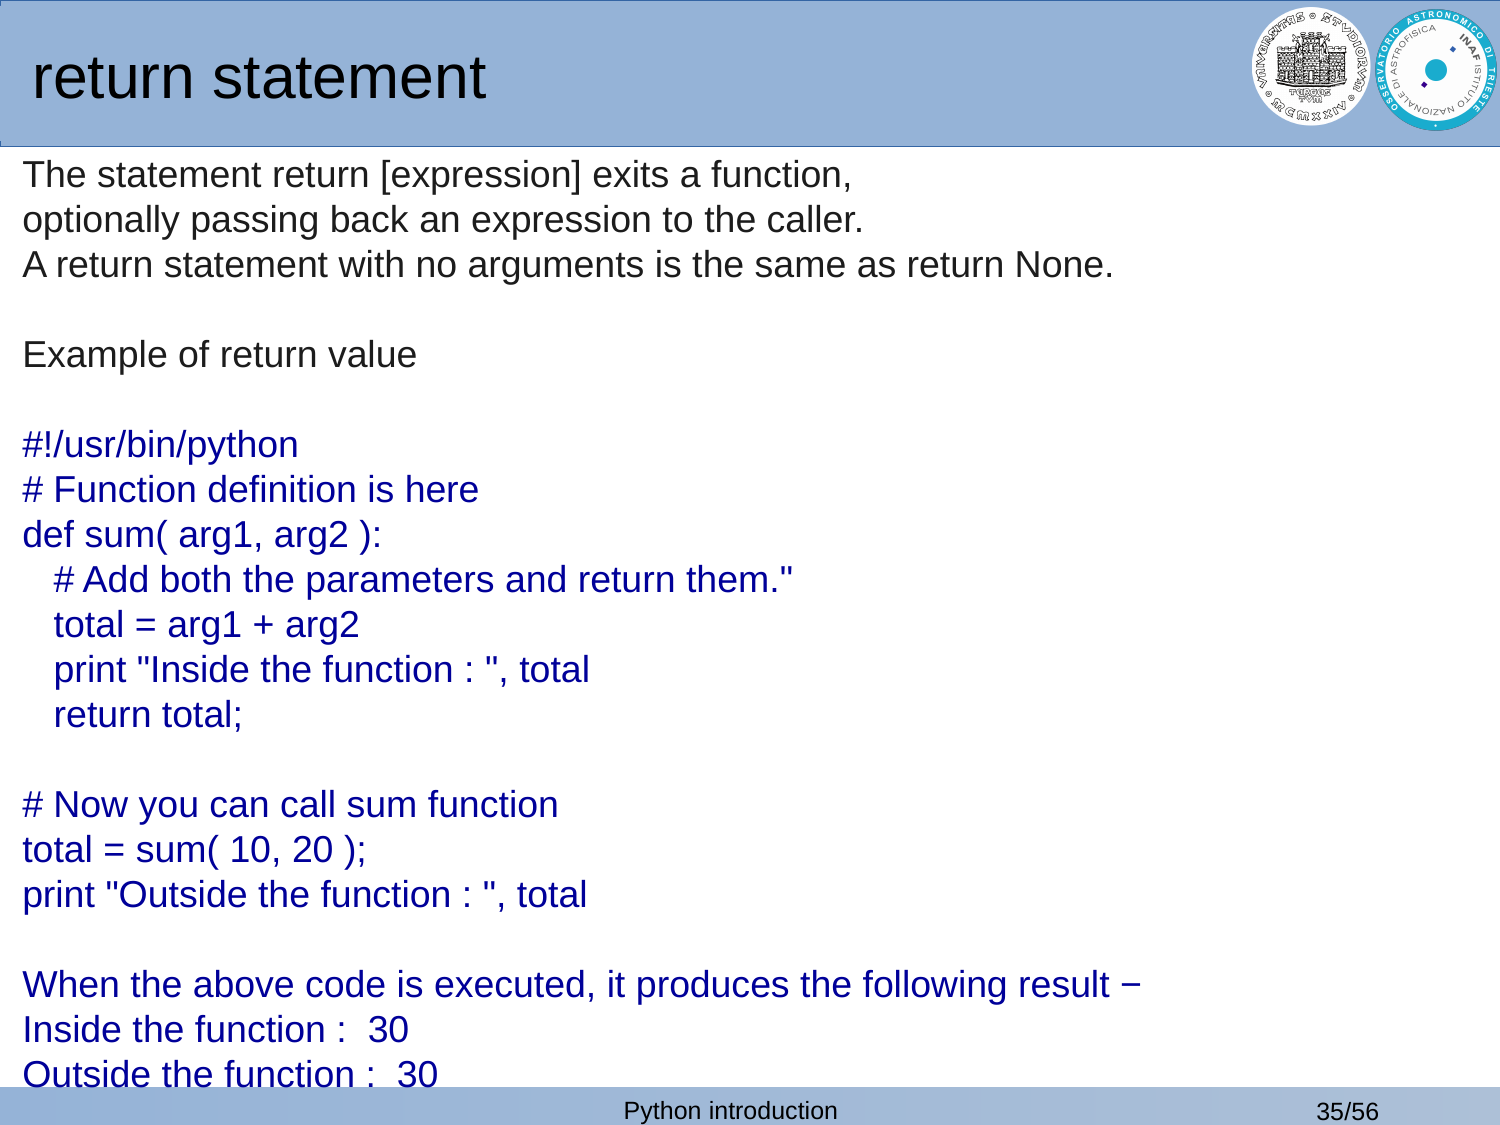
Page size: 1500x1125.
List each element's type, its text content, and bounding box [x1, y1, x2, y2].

picture [1252, 0, 1500, 141]
text_box return statement [0, 5, 1243, 141]
list The statement return [expression] exits a function, optionally passing back an expression to the caller. A return statement with no arguments is the same as return None. Example of return value #!/usr/bin/python # Function definition is here def sum( arg1, arg2 ): # Add both the parameters and return them." total = arg1 + arg2 print "Inside the function : ", total return total; # Now you can call sum function total = sum( 10, 20 ); print "Outside the function : ", total When the above code is executed, it produces the following result − Inside the function : 30 Outside the function : 30 [7, 141, 1500, 1078]
